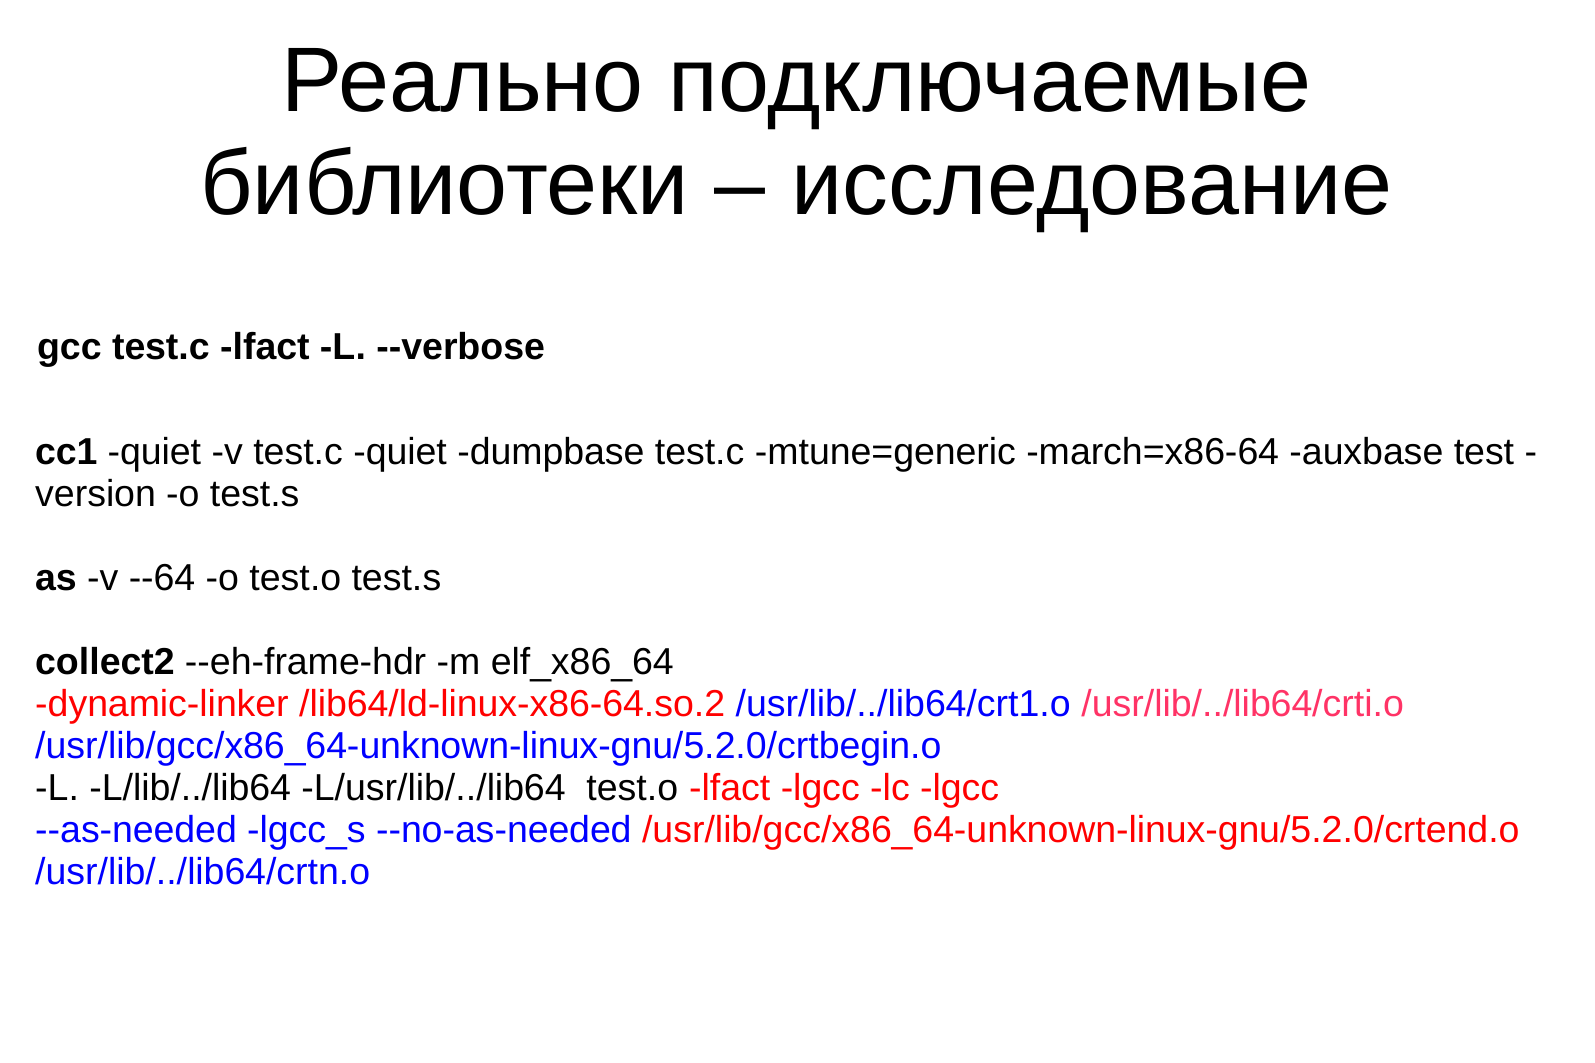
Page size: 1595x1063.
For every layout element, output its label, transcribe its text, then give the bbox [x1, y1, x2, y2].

title Реально подключаемые библиотеки – исследование [79, 28, 1515, 234]
text_box gcc test.c -lfact -L. --verbose [22, 318, 713, 376]
text_box cc1 -quiet -v test.c -quiet -dumpbase test.c -mtune=generic -march=x86-64 -auxbase test -version -o test.s as -v --64 -o test.o test.s collect2 --eh-frame-hdr -m elf_x86_64 -dynamic-linker /lib64/ld-linux-x86-64.so.2 /usr/lib/../lib64/crt1.o /usr/lib/../lib64/crti.o /usr/lib/gcc/x86_64-unknown-linux-gnu/5.2.0/crtbegin.o -L. -L/lib/../lib64 -L/usr/lib/../lib64 test.o -lfact -lgcc -lc -lgcc --as-needed -lgcc_s --no-as-needed /usr/lib/gcc/x86_64-unknown-linux-gnu/5.2.0/crtend.o /usr/lib/../lib64/crtn.o [20, 423, 1595, 901]
